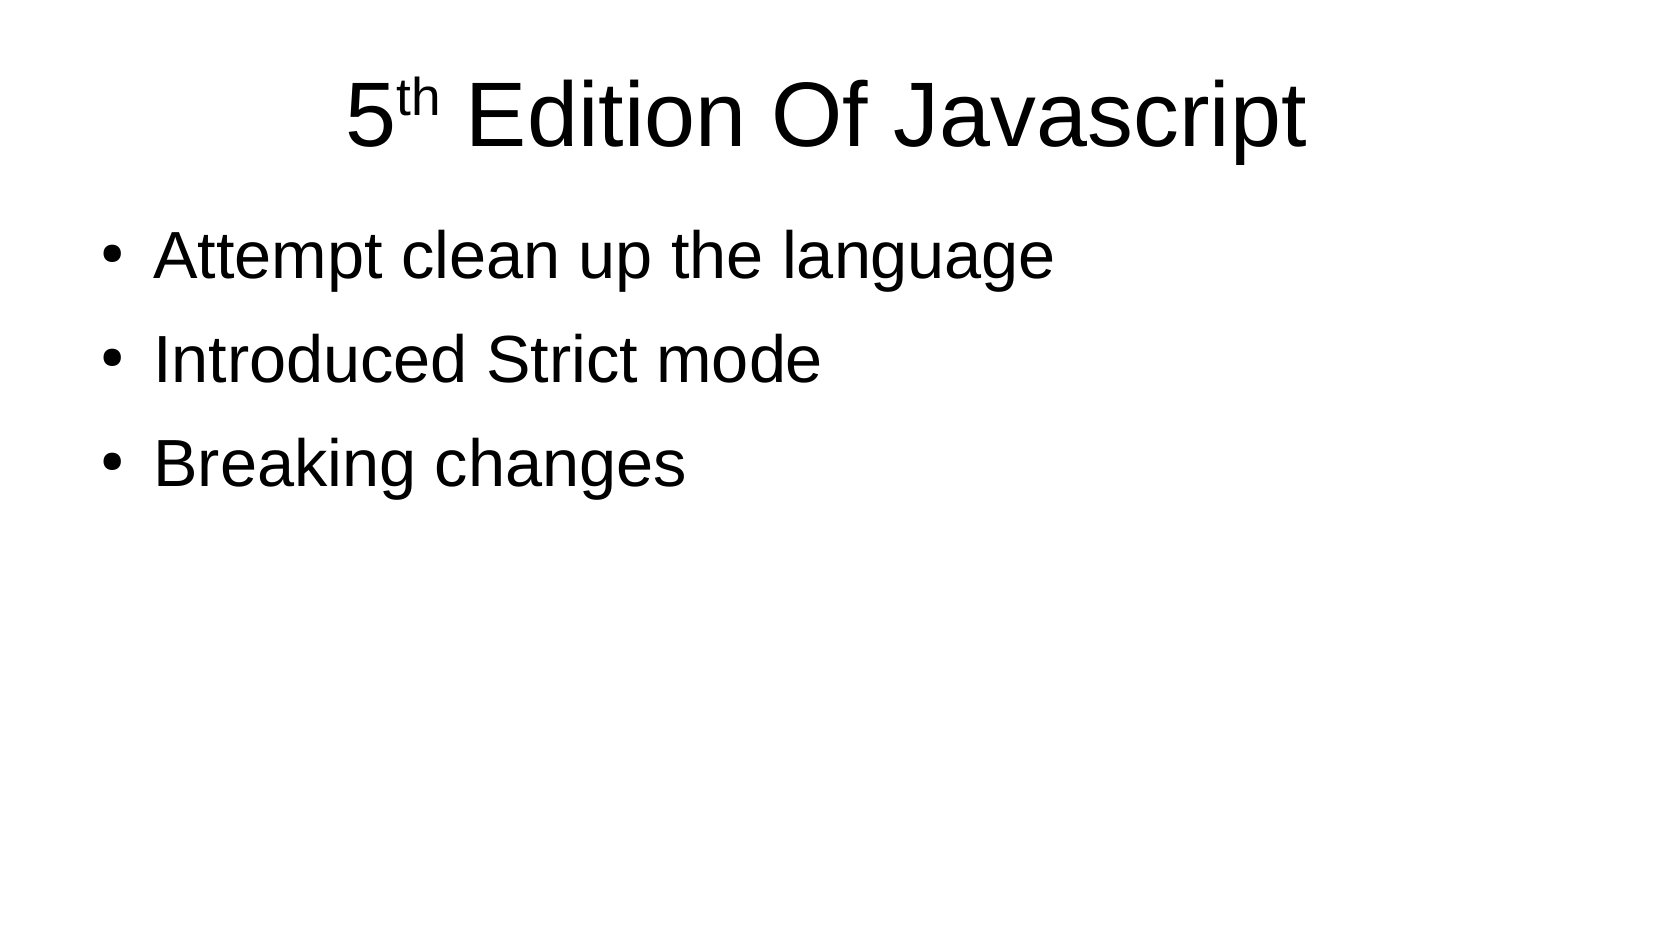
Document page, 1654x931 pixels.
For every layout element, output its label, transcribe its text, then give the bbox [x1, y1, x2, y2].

list Attempt clean up the language Introduced Strict mode Breaking changes [82, 217, 1571, 758]
title 5th Edition Of Javascript [82, 37, 1571, 193]
